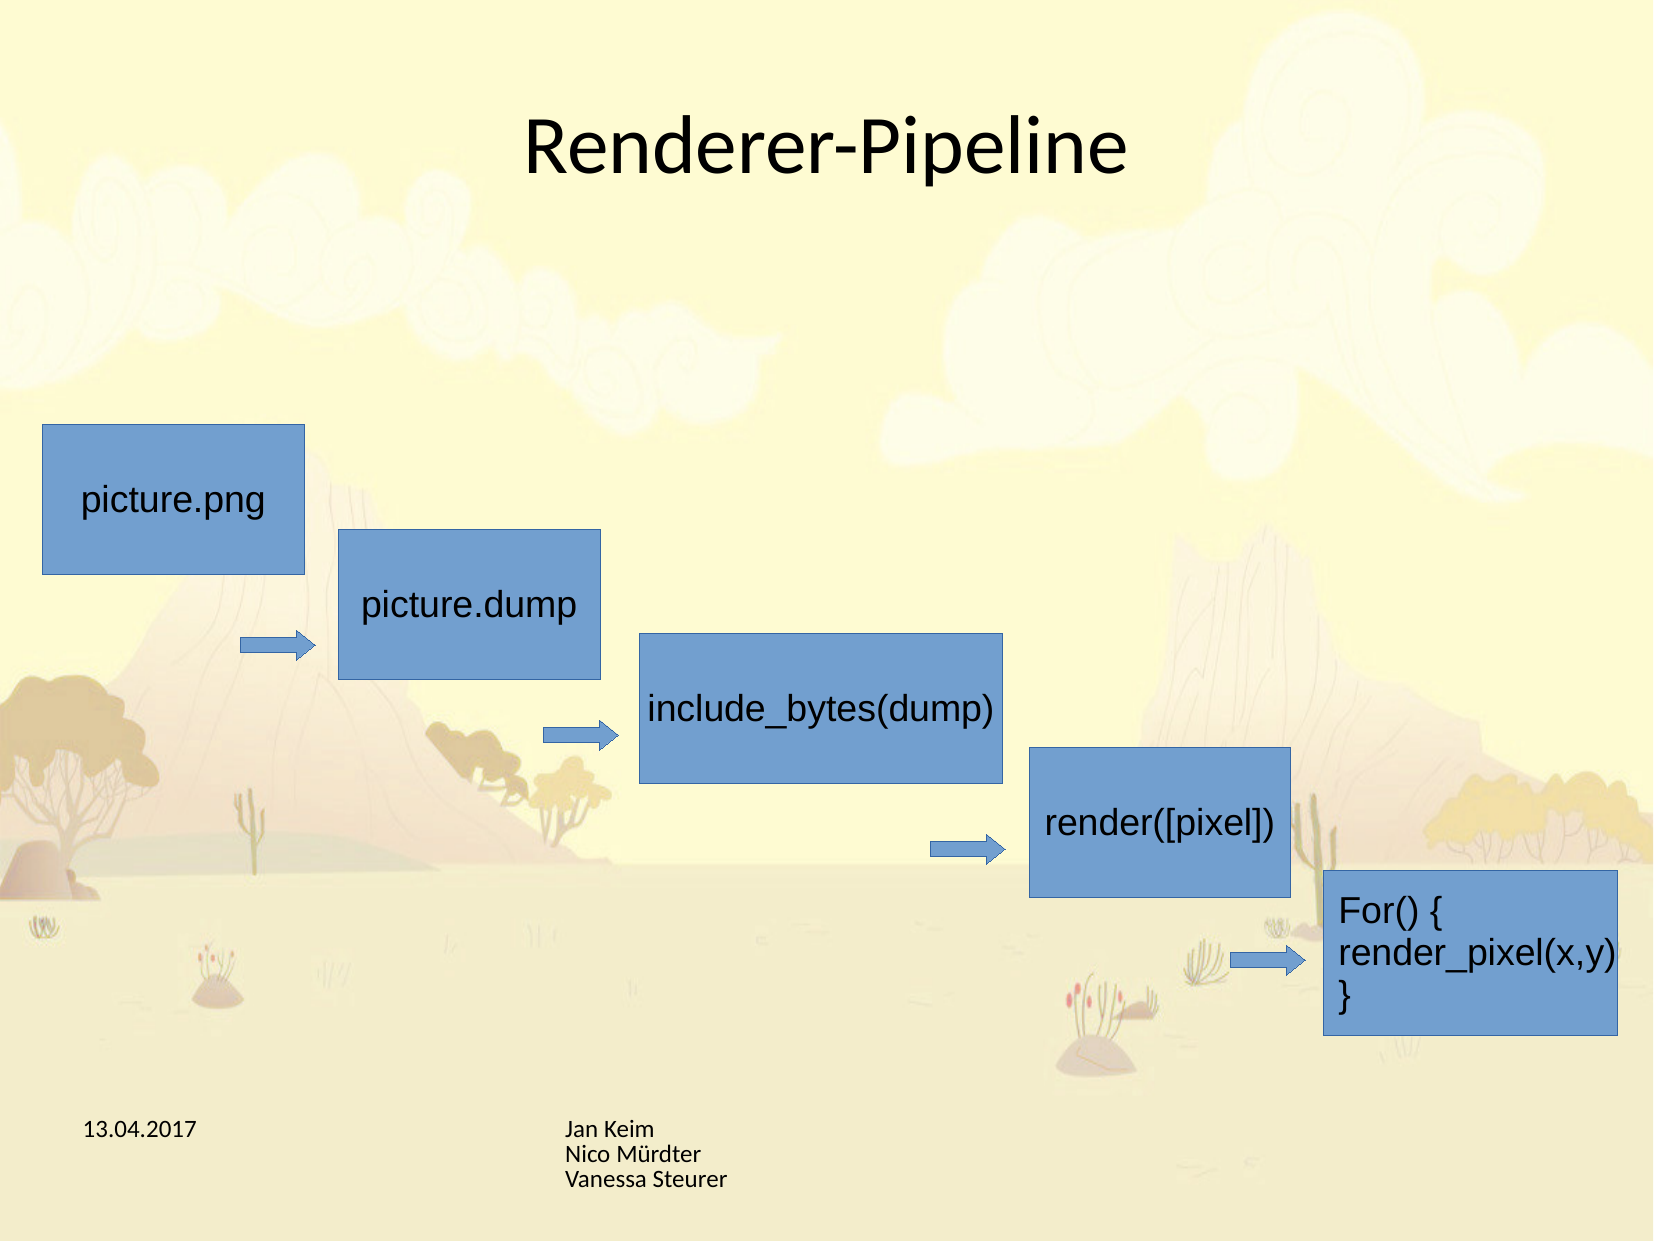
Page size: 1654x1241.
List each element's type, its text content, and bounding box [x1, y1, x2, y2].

text_box [930, 834, 1006, 865]
text_box [240, 630, 316, 661]
text_box For() { render_pixel(x,y) } [1323, 870, 1618, 1036]
text_box [543, 720, 619, 751]
text_box [1230, 945, 1306, 976]
title Renderer-Pipeline [82, 49, 1571, 257]
picture [0, 0, 1654, 1241]
text_box picture.dump [338, 529, 601, 680]
text_box render([pixel]) [1029, 747, 1291, 898]
text_box picture.png [42, 424, 305, 575]
text_box include_bytes(dump) [639, 633, 1003, 784]
